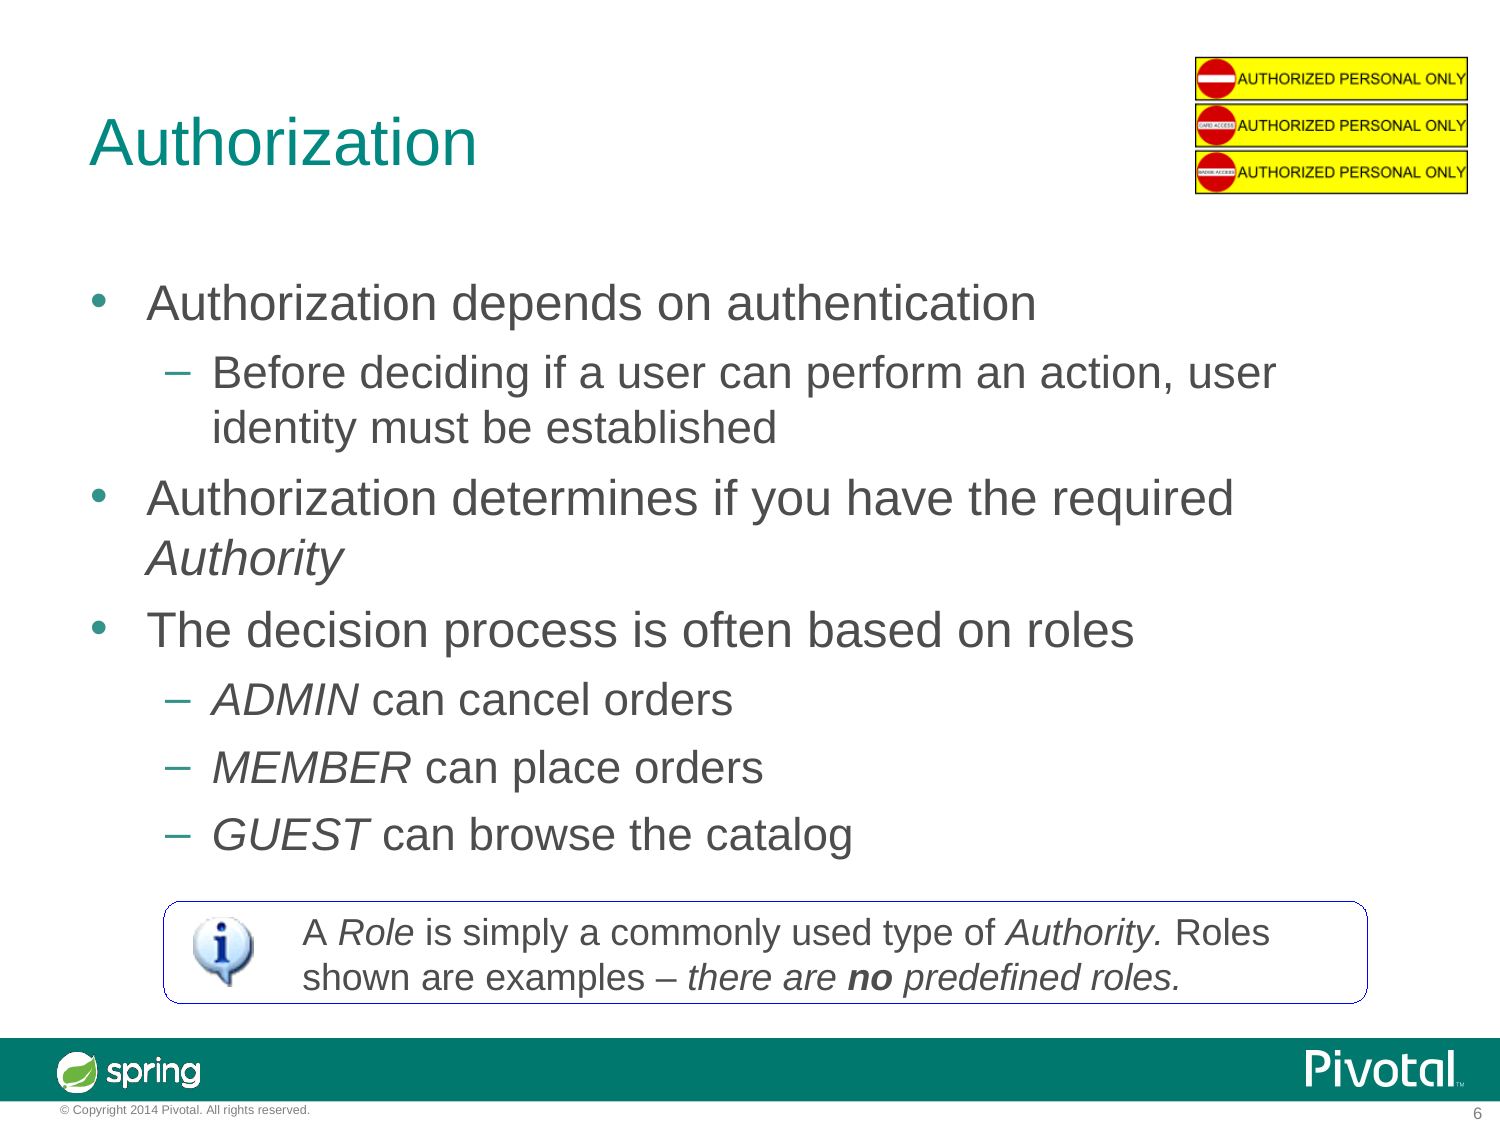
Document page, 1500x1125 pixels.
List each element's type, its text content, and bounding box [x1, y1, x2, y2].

picture [1195, 56, 1468, 195]
title Authorization [75, 44, 1426, 233]
picture [1306, 1050, 1464, 1087]
text_box A Role is simply a commonly used type of Authority. Roles shown are examples – there are no predefined roles. [164, 900, 1368, 1006]
picture [32, 1041, 210, 1103]
list Authorization depends on authentication Before deciding if a user can perform an action, user identity must be established Authorization determines if you have the required Authority The decision process is often based on roles ADMIN can cancel orders MEMBER can place orders GUEST can browse the catalog [75, 262, 1426, 1005]
